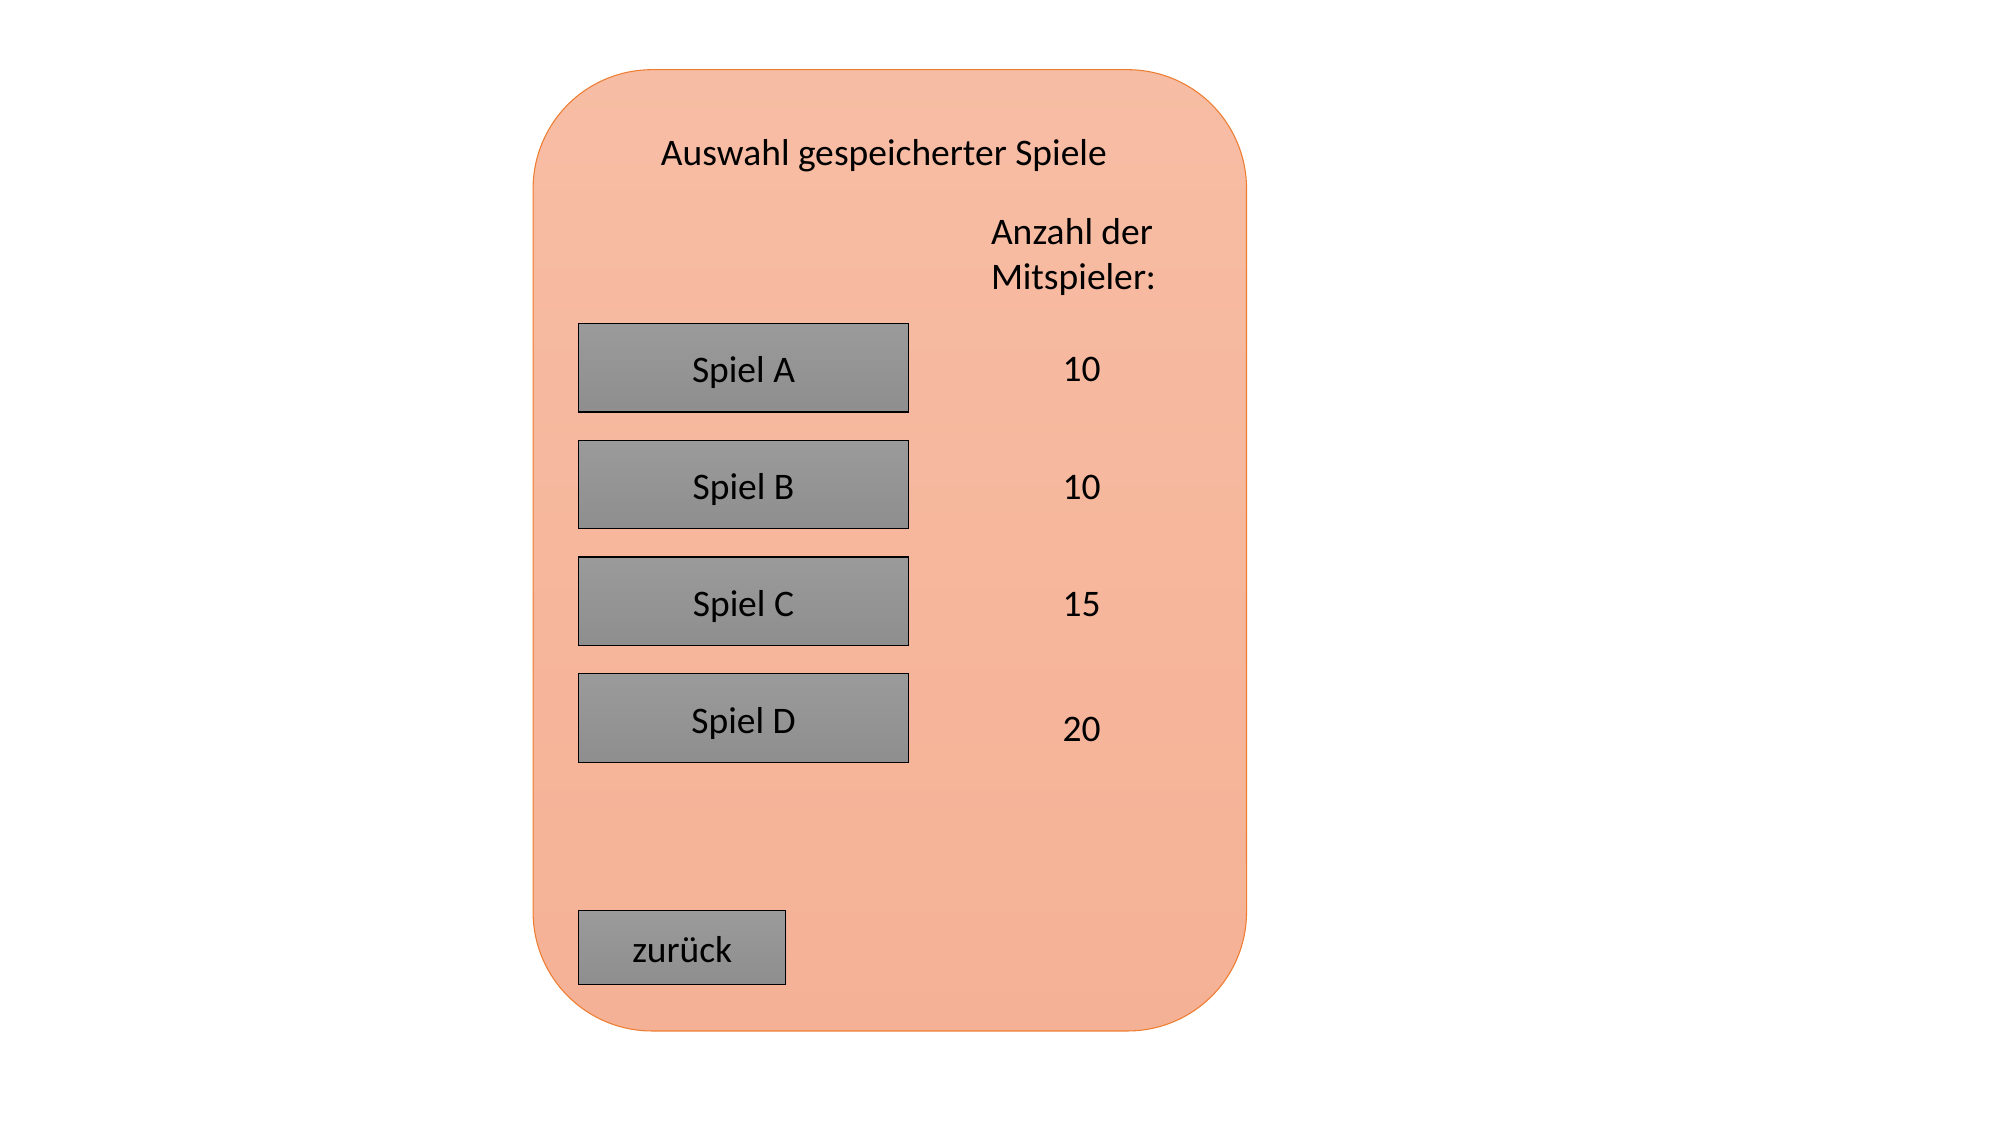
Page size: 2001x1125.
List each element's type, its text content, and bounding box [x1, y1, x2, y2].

text_box [533, 69, 1247, 1031]
text_box Spiel B [579, 440, 908, 529]
text_box 10 [1022, 336, 1141, 398]
text_box 10 [1022, 454, 1141, 516]
text_box Spiel A [579, 323, 908, 412]
text_box 20 [1022, 696, 1141, 757]
text_box zurück [579, 911, 786, 985]
text_box 15 [1022, 571, 1141, 632]
text_box Auswahl gespeicherter Spiele [645, 120, 1134, 182]
text_box Anzahl der Mitspieler: [976, 199, 1188, 306]
text_box Spiel C [579, 557, 908, 646]
text_box Spiel D [579, 674, 908, 763]
